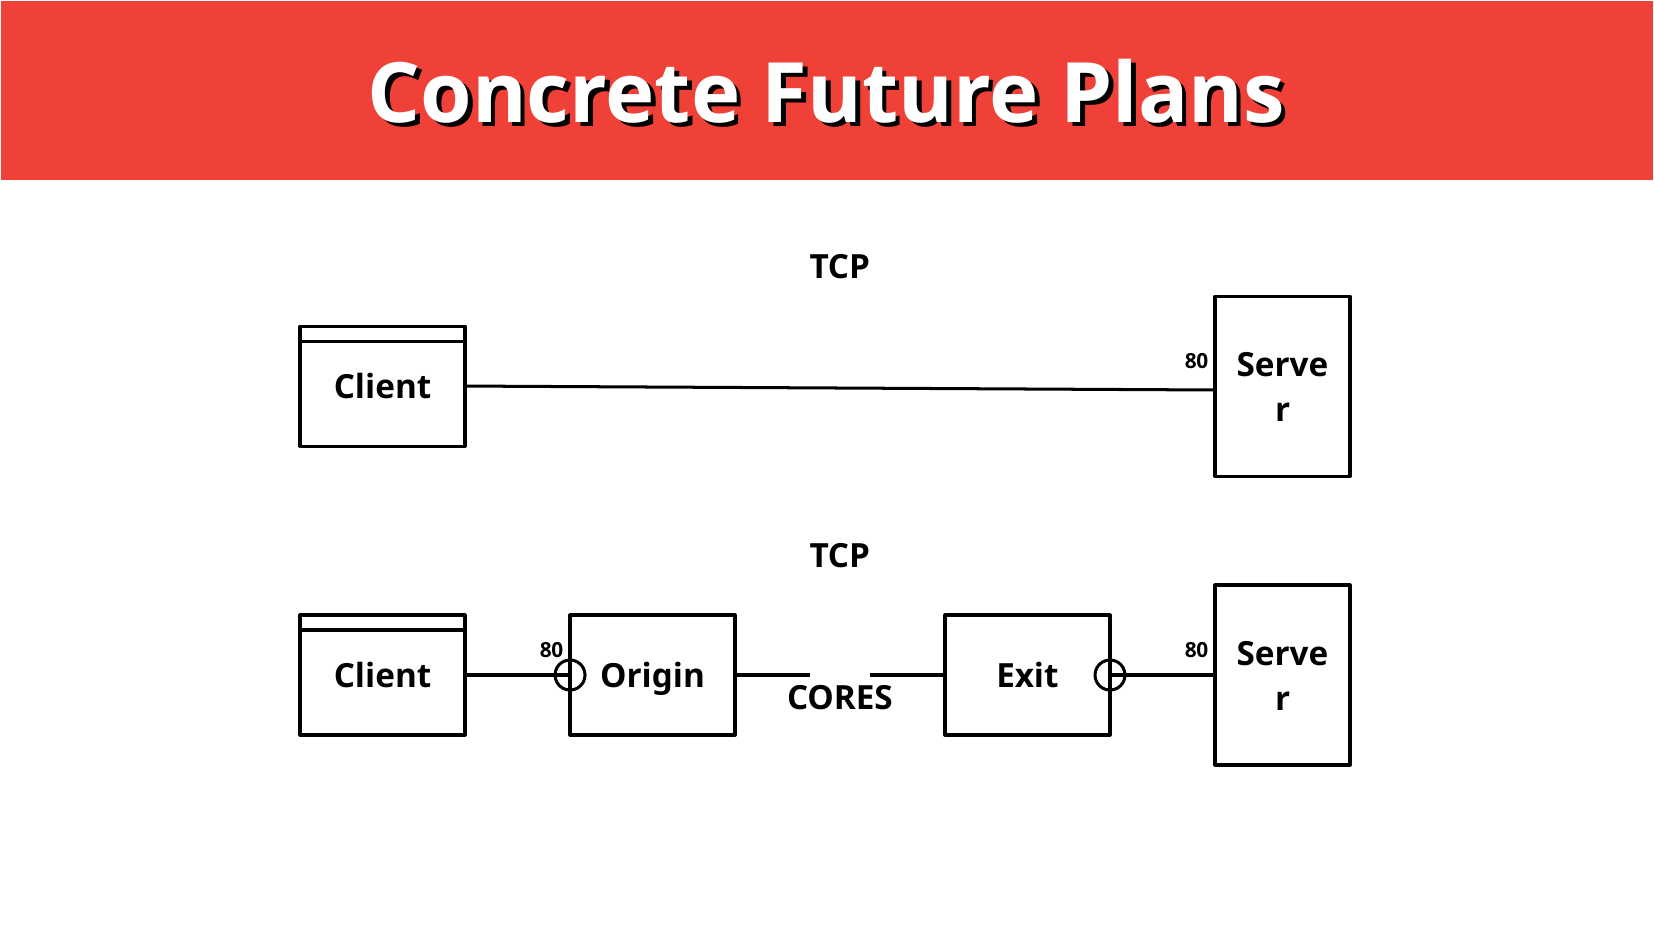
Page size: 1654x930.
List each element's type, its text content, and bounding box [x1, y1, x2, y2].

text_box CORES [765, 668, 916, 724]
text_box Exit [945, 615, 1111, 736]
text_box 80 [1170, 630, 1215, 669]
text_box Concrete Future Plans [0, 0, 1653, 181]
text_box TCP [750, 528, 931, 582]
text_box Client [300, 615, 466, 736]
text_box Server [1215, 585, 1351, 766]
text_box Server [1215, 296, 1351, 477]
text_box 80 [525, 630, 579, 669]
text_box [1095, 660, 1126, 691]
text_box 80 [1170, 341, 1215, 380]
text_box Client [300, 326, 466, 447]
text_box Origin [570, 615, 736, 736]
text_box [555, 663, 586, 691]
text_box TCP [750, 240, 931, 293]
